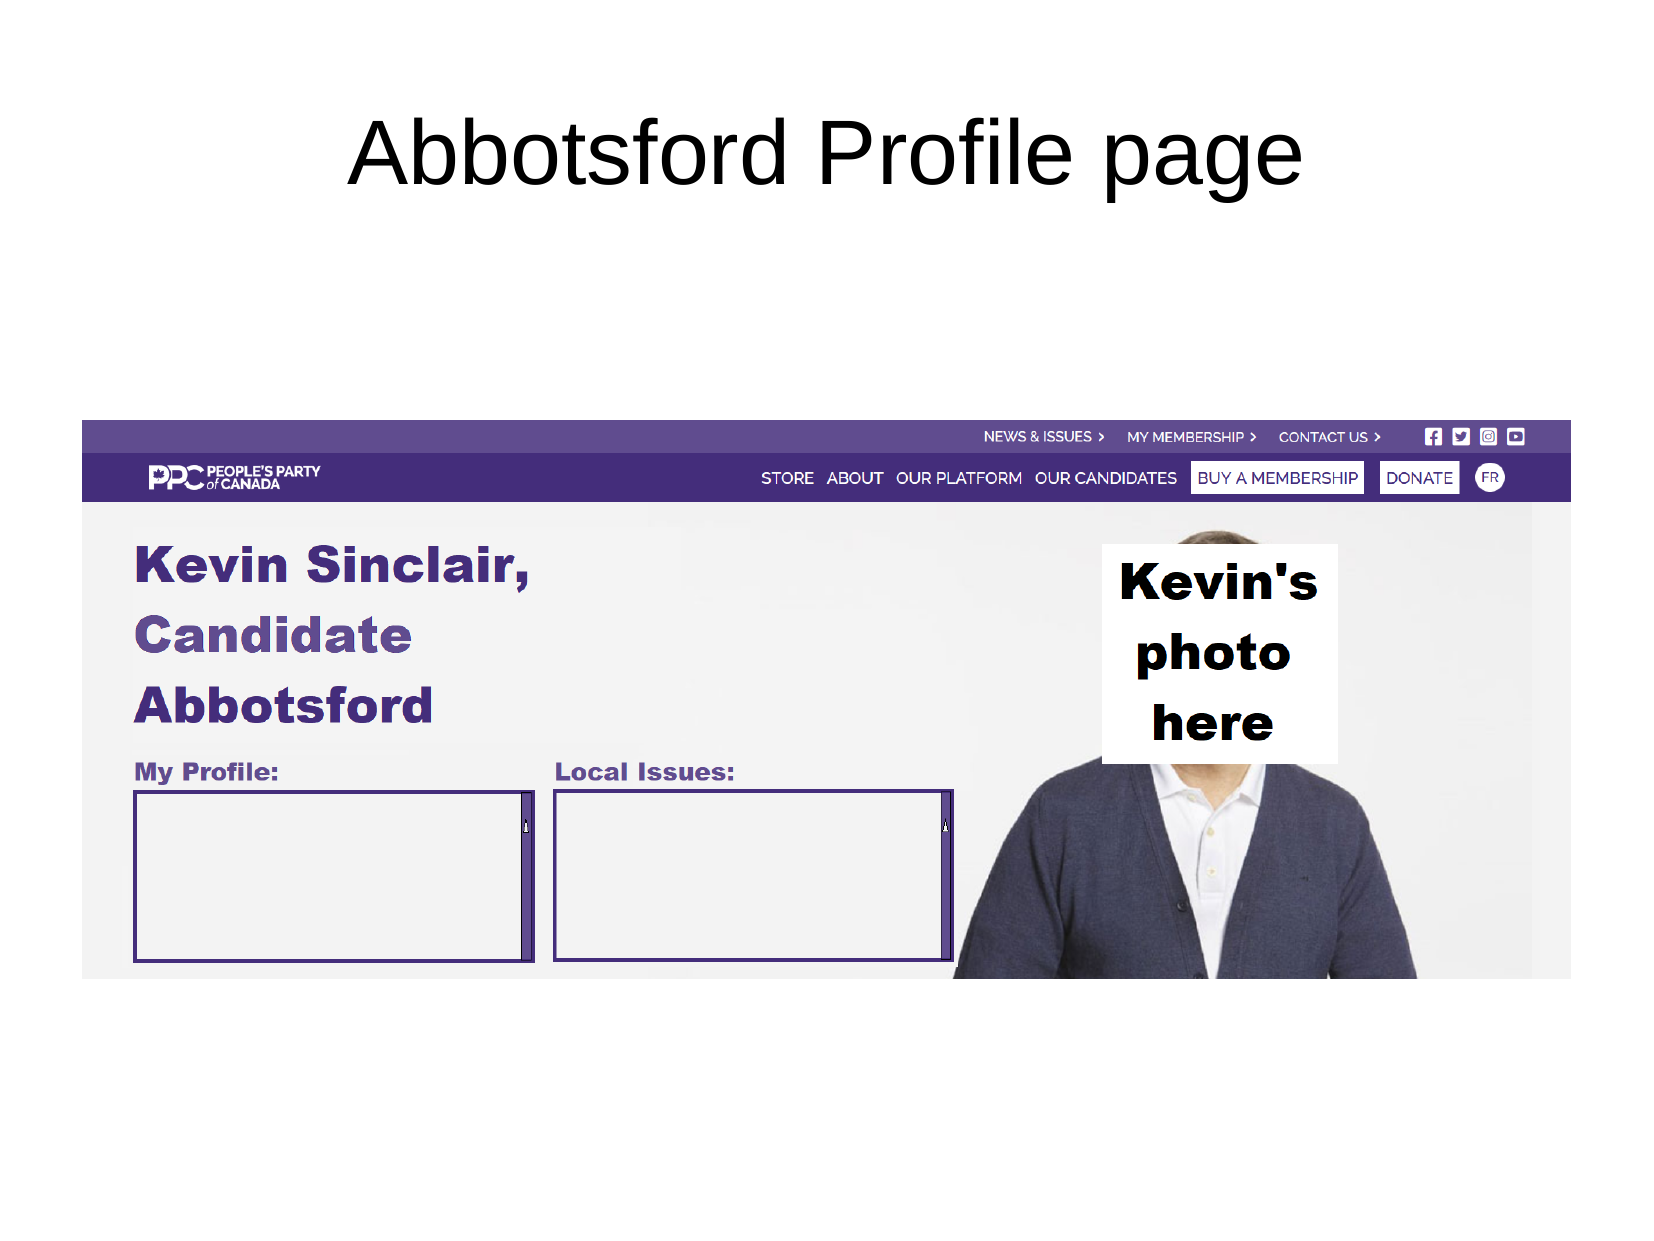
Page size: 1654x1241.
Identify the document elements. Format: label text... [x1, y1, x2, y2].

picture [82, 420, 1571, 979]
title Abbotsford Profile page [82, 49, 1571, 257]
